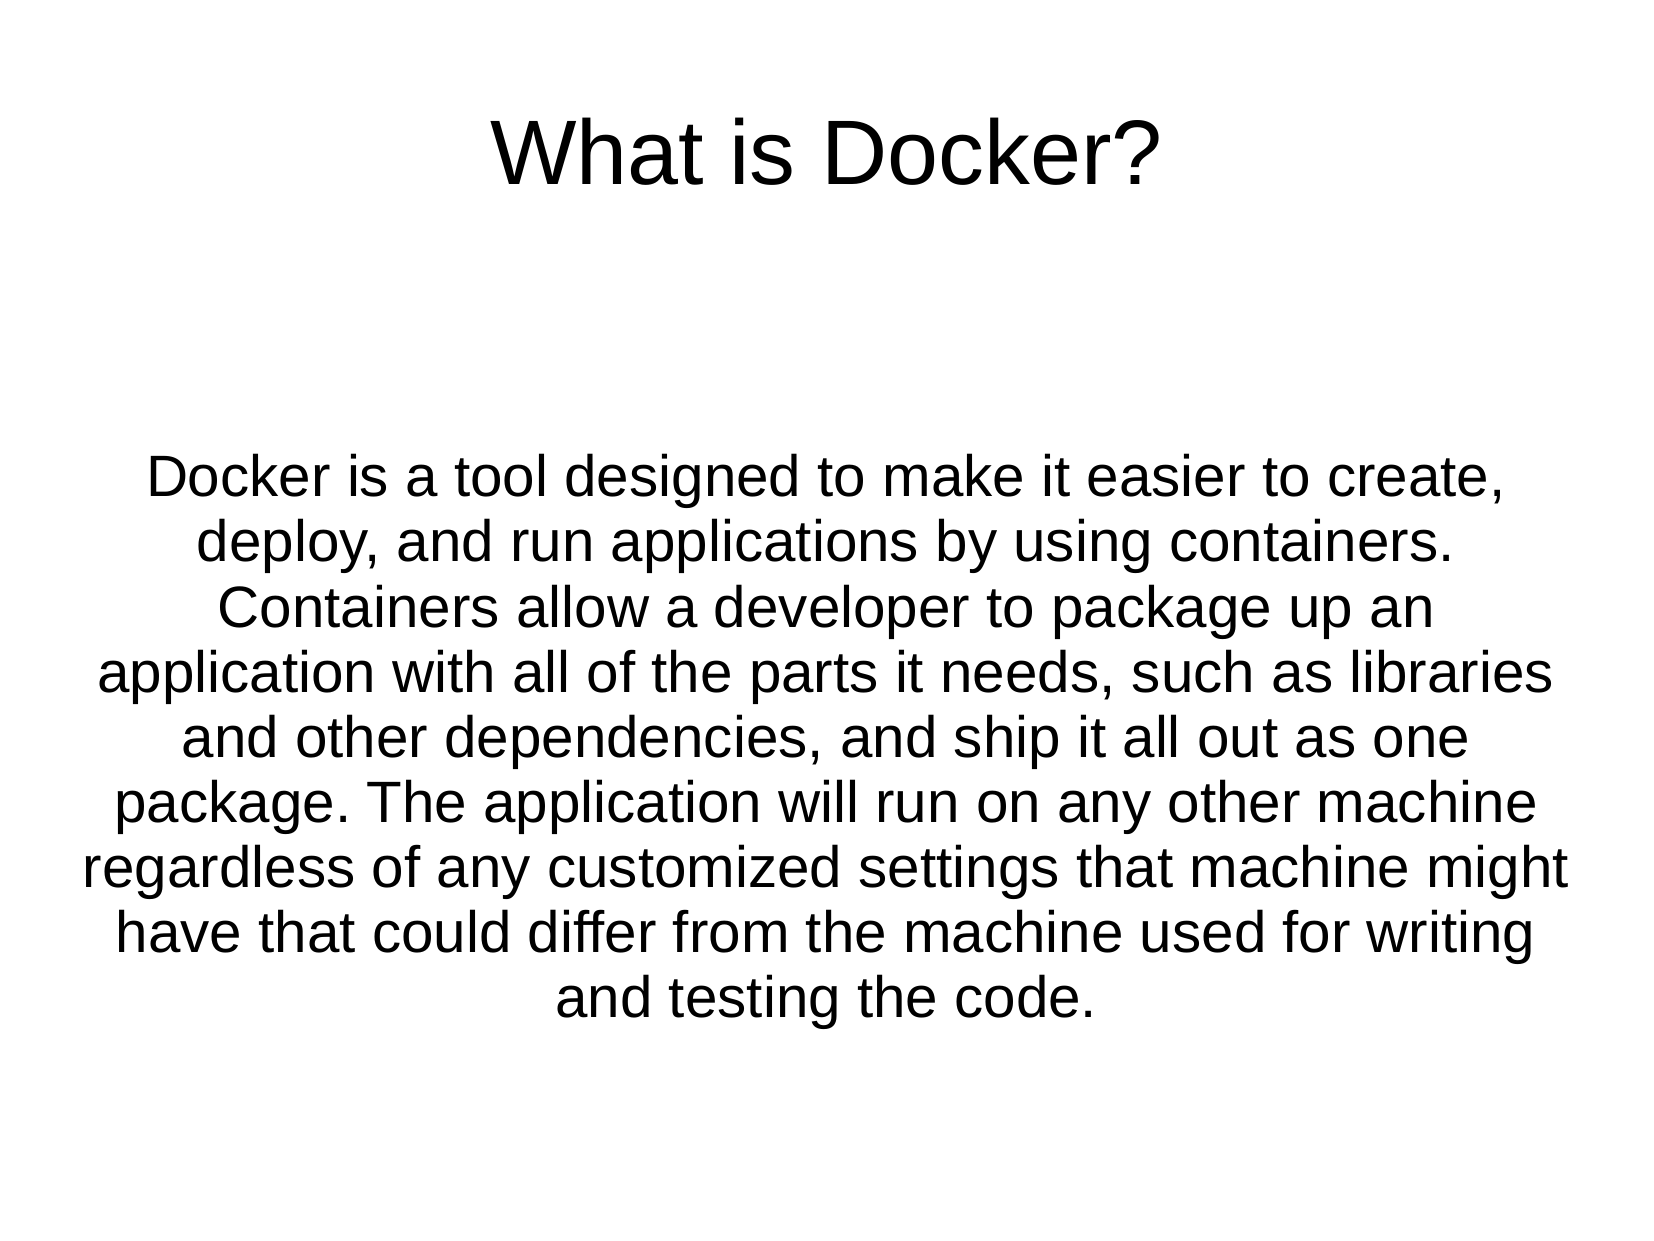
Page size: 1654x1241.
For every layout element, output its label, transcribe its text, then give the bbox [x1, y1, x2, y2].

title What is Docker? [82, 49, 1571, 257]
subtitle Docker is a tool designed to make it easier to create, deploy, and run applications by using containers. Containers allow a developer to package up an application with all of the parts it needs, such as libraries and other dependencies, and ship it all out as one package. The application will run on any other machine regardless of any customized settings that machine might have that could differ from the machine used for writing and testing the code. [82, 290, 1571, 1109]
